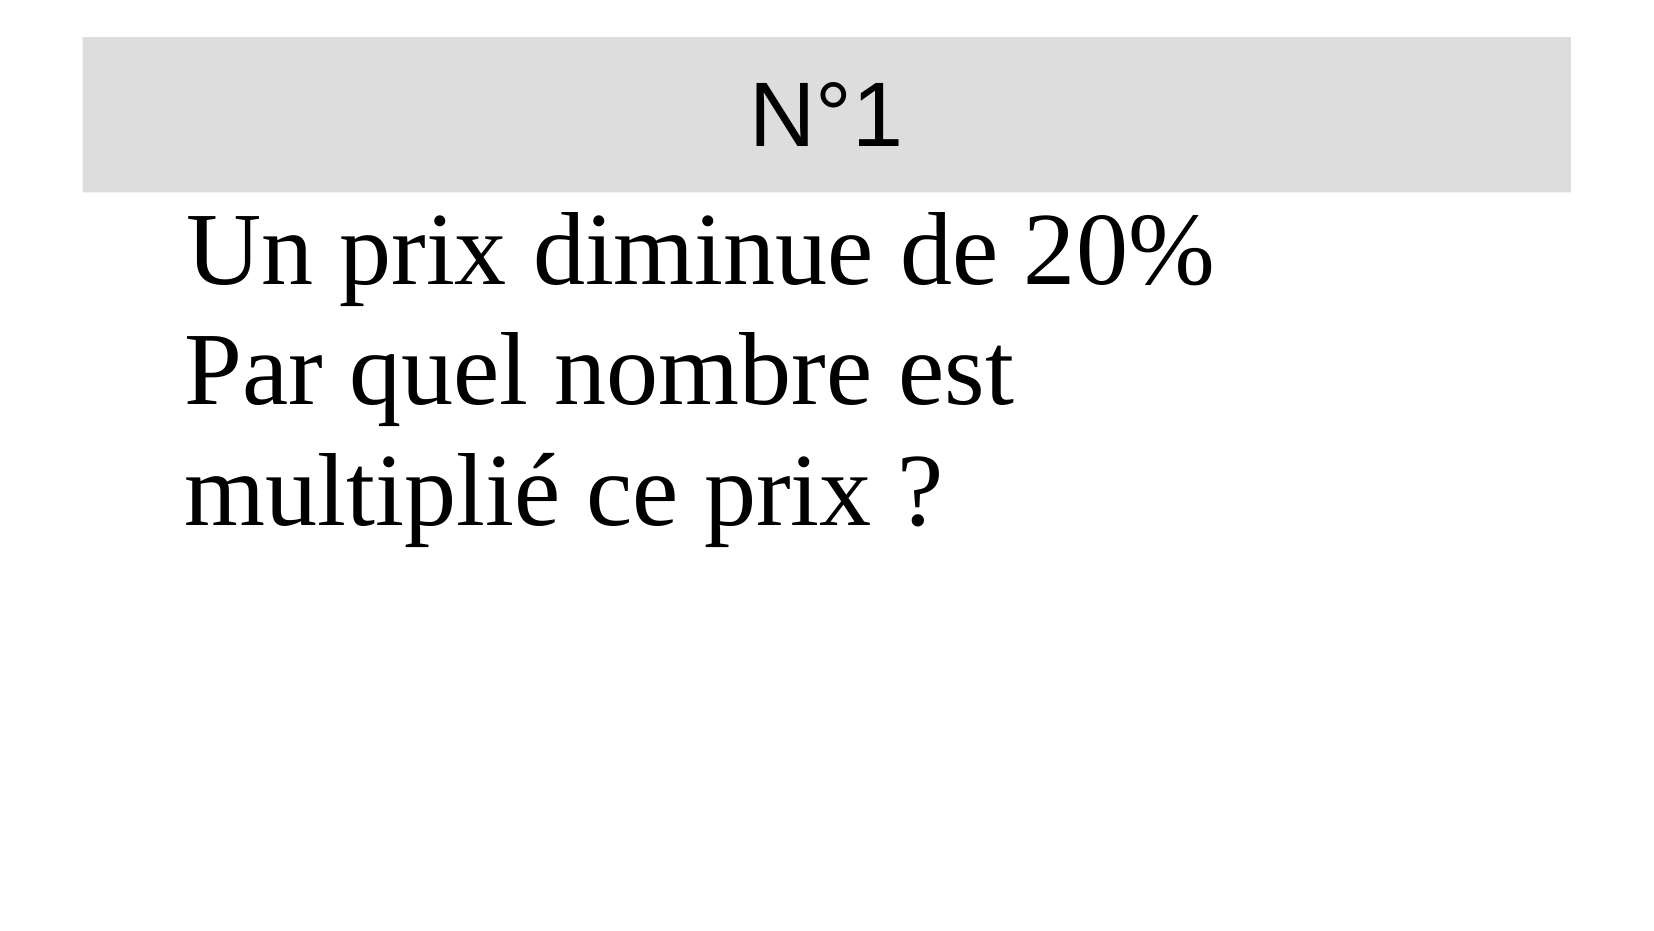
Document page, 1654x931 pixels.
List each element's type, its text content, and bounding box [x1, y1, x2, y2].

chart [175, 193, 1223, 548]
title N°1 [82, 37, 1571, 193]
